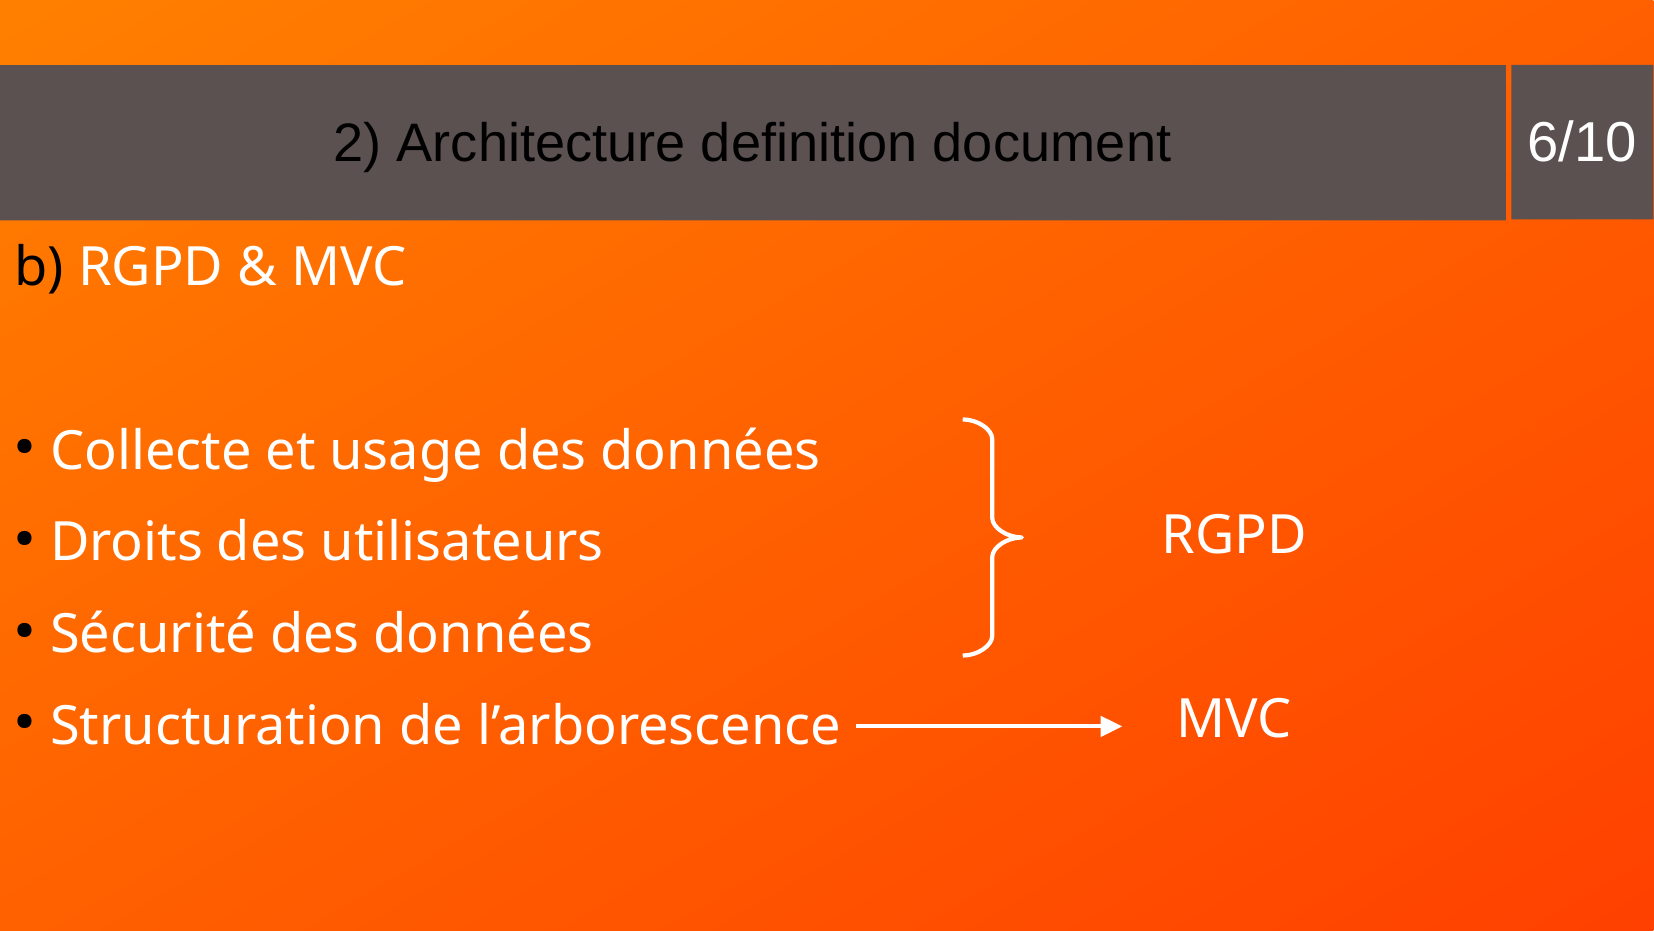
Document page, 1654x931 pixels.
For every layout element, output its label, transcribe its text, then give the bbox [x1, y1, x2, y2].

text_box MVC [1080, 679, 1388, 757]
text_box RGPD & MVC Collecte et usage des données Droits des utilisateurs Sécurité des données Structuration de l’arborescence [0, 220, 1654, 931]
text_box RGPD [1080, 495, 1388, 573]
title Architecture definition document [0, 65, 1506, 220]
text_box 6/10 [1511, 64, 1654, 220]
